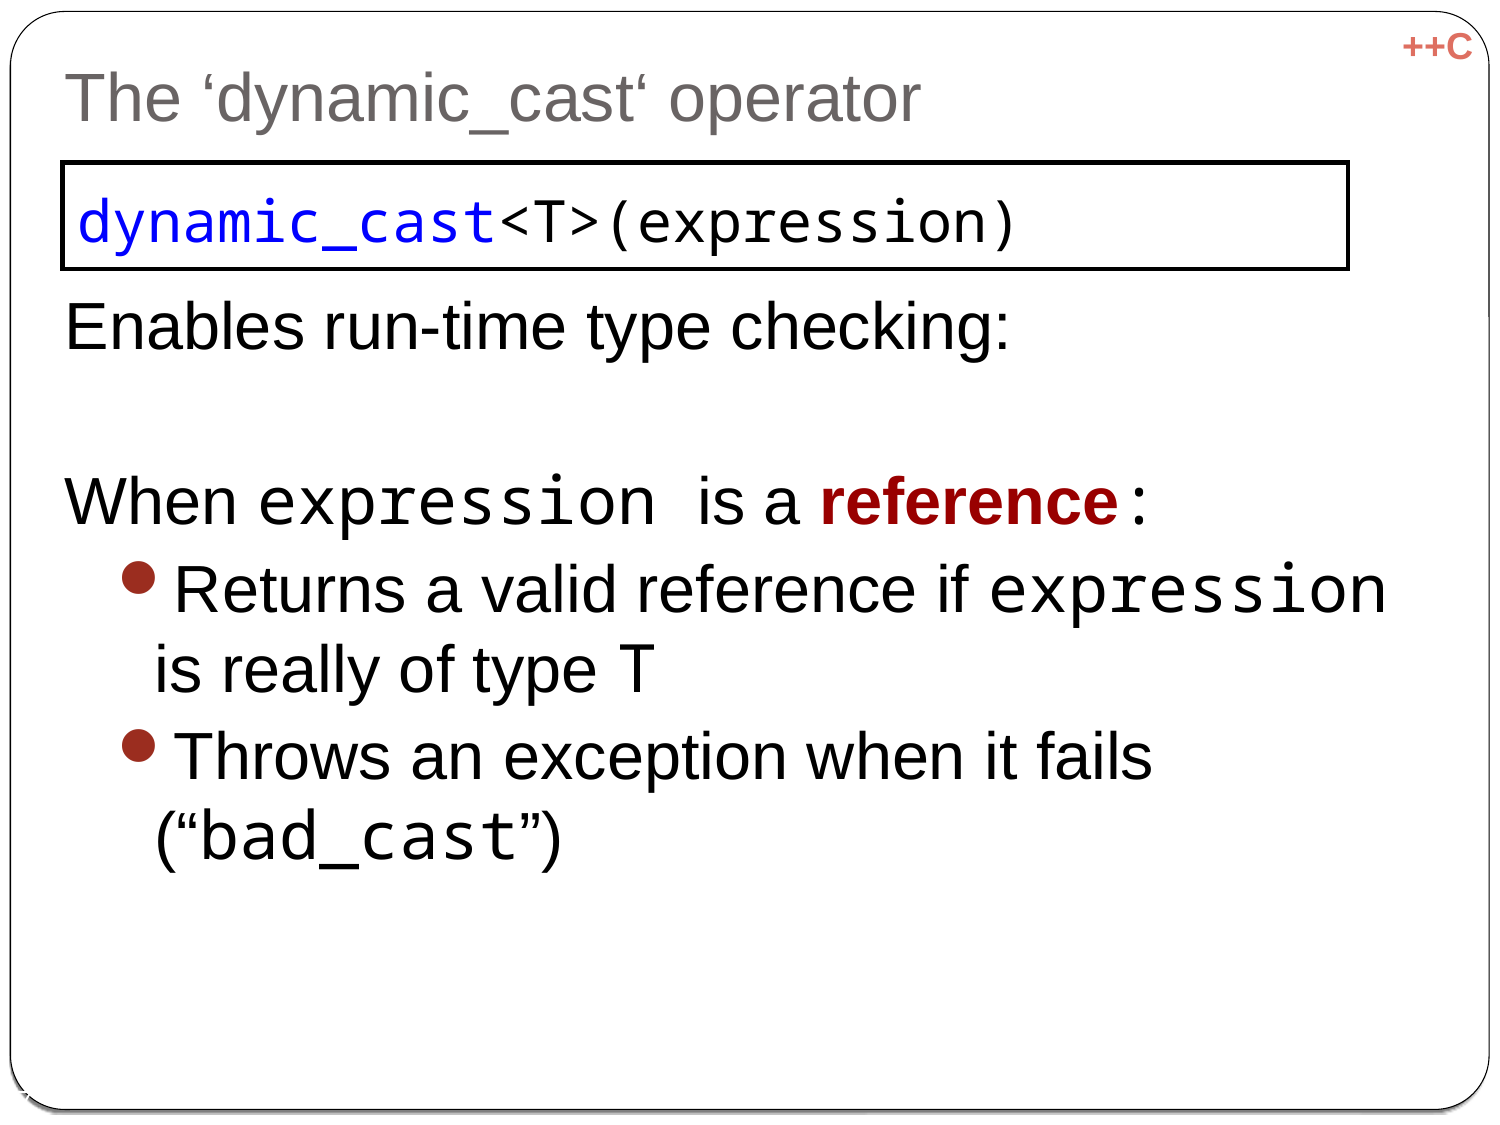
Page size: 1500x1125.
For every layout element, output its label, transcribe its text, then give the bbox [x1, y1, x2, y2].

slide_number <number> [0, 1074, 50, 1125]
list Enables run-time type checking: When expression is a reference: Returns a valid reference if expression is really of type T Throws an exception when it fails (“bad_cast”) [50, 275, 1450, 1088]
title The ‘dynamic_cast‘ operator [50, 45, 1450, 150]
text_box dynamic_cast<T>(expression) [62, 162, 1349, 269]
